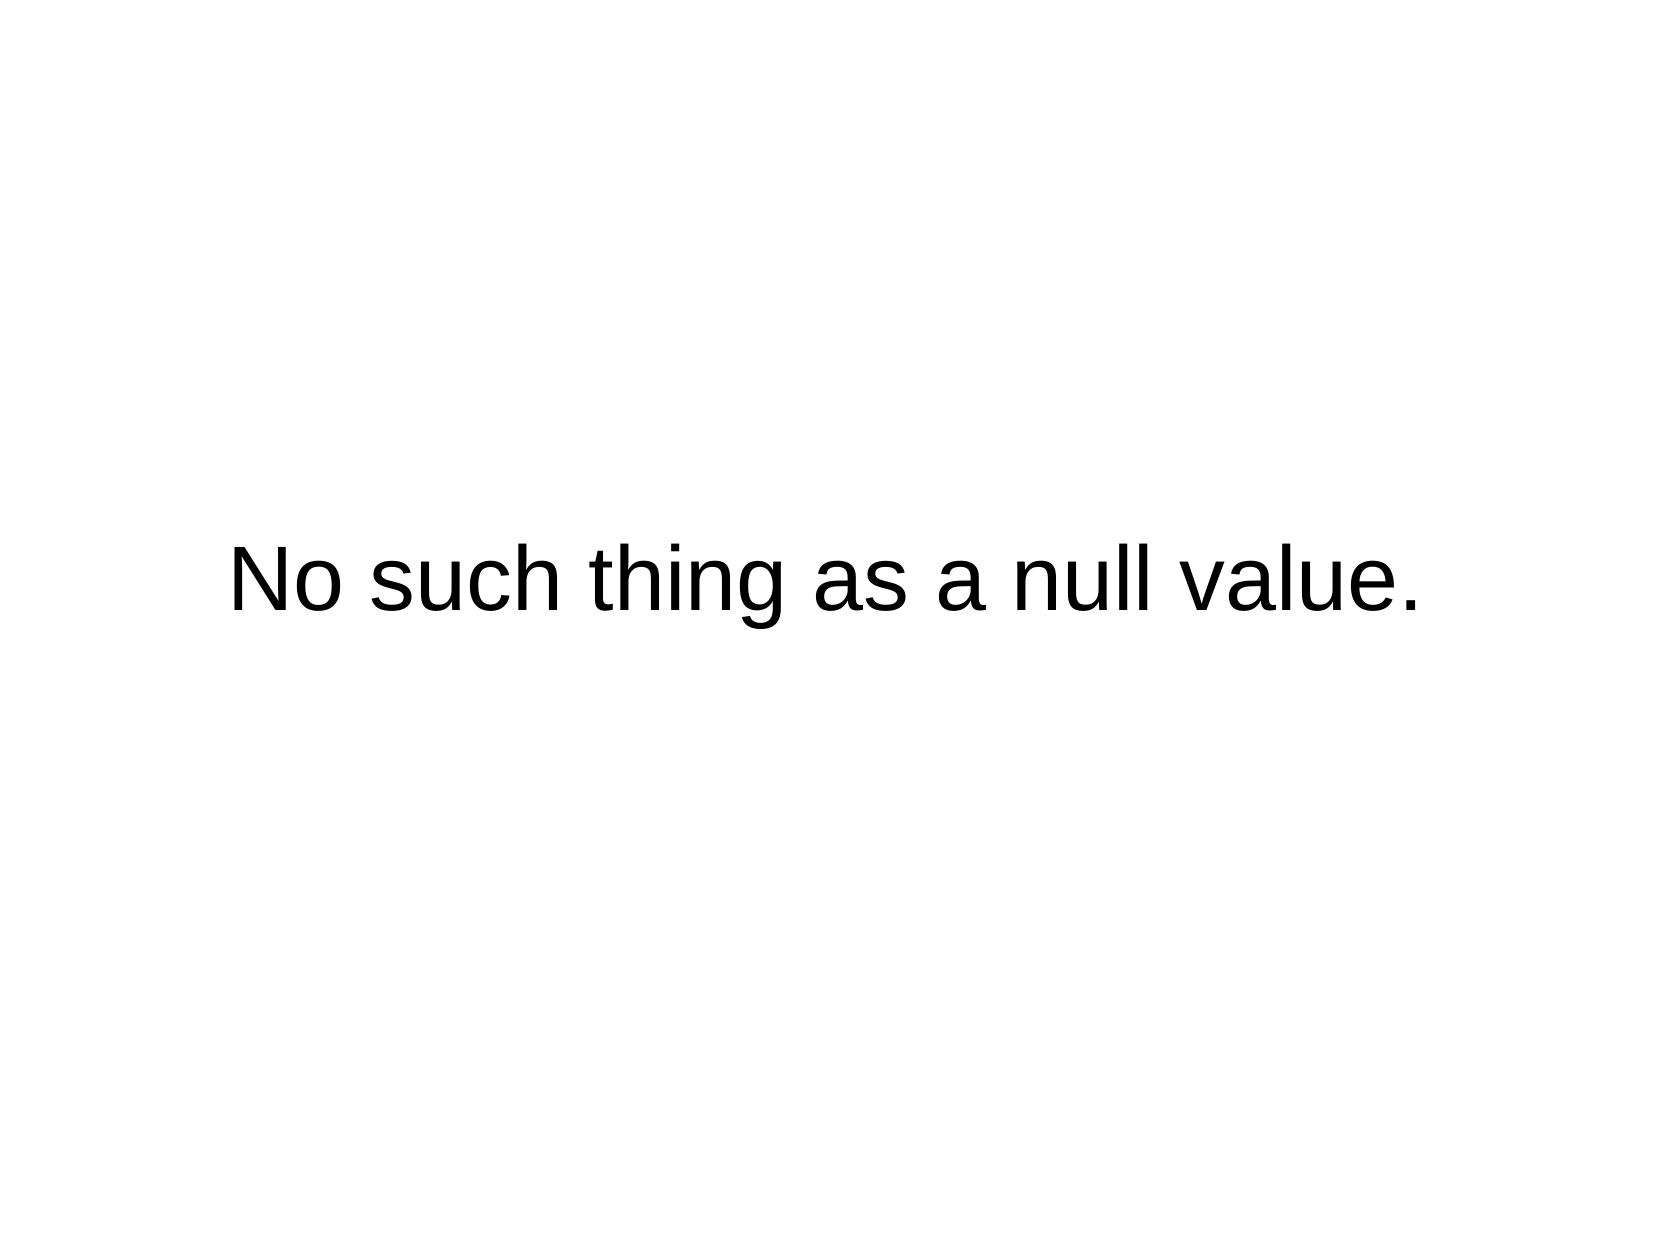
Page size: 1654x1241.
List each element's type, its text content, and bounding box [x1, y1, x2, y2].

subtitle No such thing as a null value. [82, 49, 1571, 1109]
